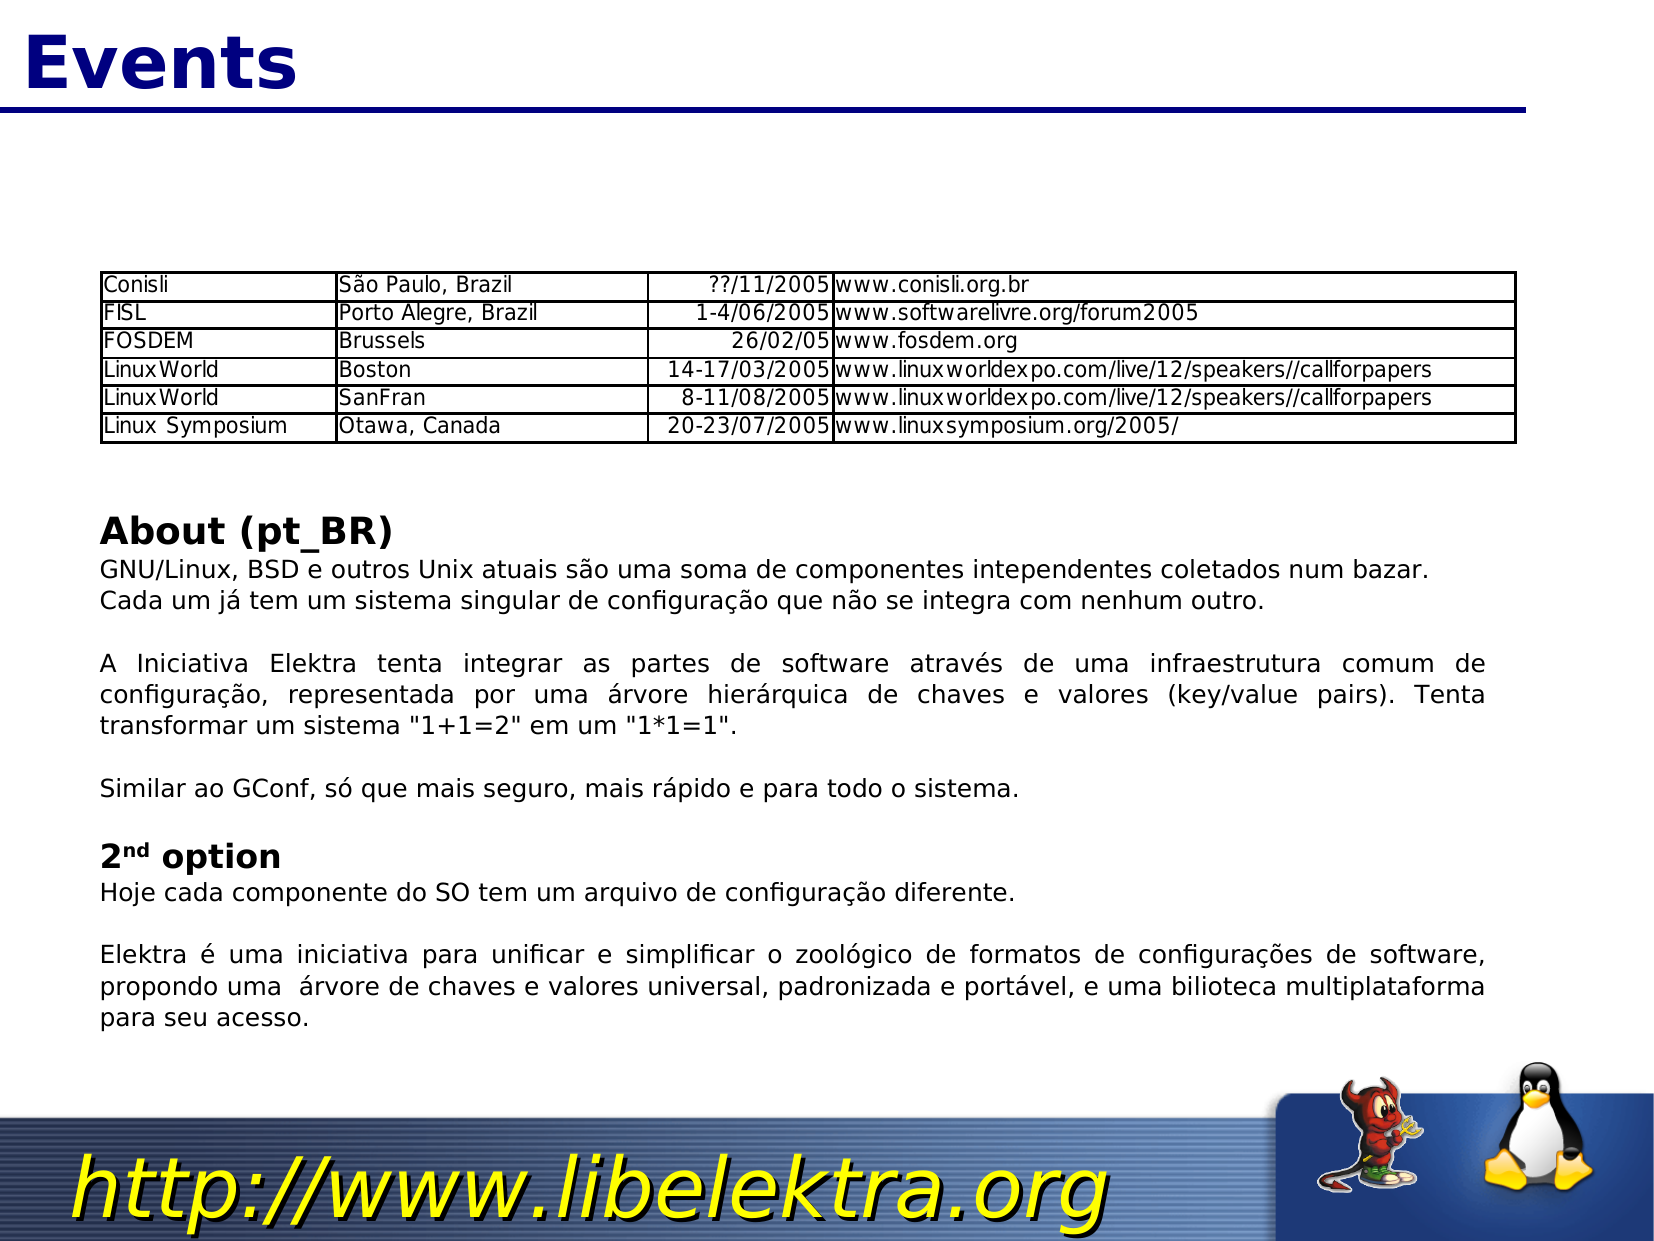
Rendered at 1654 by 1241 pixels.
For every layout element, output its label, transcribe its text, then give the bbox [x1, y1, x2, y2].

chart [99, 270, 1518, 649]
text_box Events [22, 14, 1611, 111]
text_box About (pt_BR) GNU/Linux, BSD e outros Unix atuais são uma soma de componentes intependentes coletados num bazar. Cada um já tem um sistema singular de configuração que não se integra com nenhum outro. A Iniciativa Elektra tenta integrar as partes de software através de uma infraestrutura comum de configuração, representada por uma árvore hierárquica de chaves e valores (key/value pairs). Tenta transformar um sistema "1+1=2" em um "1*1=1". Similar ao GConf, só que mais seguro, mais rápido e para todo o sistema. 2nd option Hoje cada componente do SO tem um arquivo de configuração diferente. Elektra é uma iniciativa para unificar e simplificar o zoológico de formatos de configurações de software, propondo uma árvore de chaves e valores universal, padronizada e portável, e uma bilioteca multiplataforma para seu acesso. [99, 506, 1489, 1094]
picture [0, 1061, 1654, 1241]
